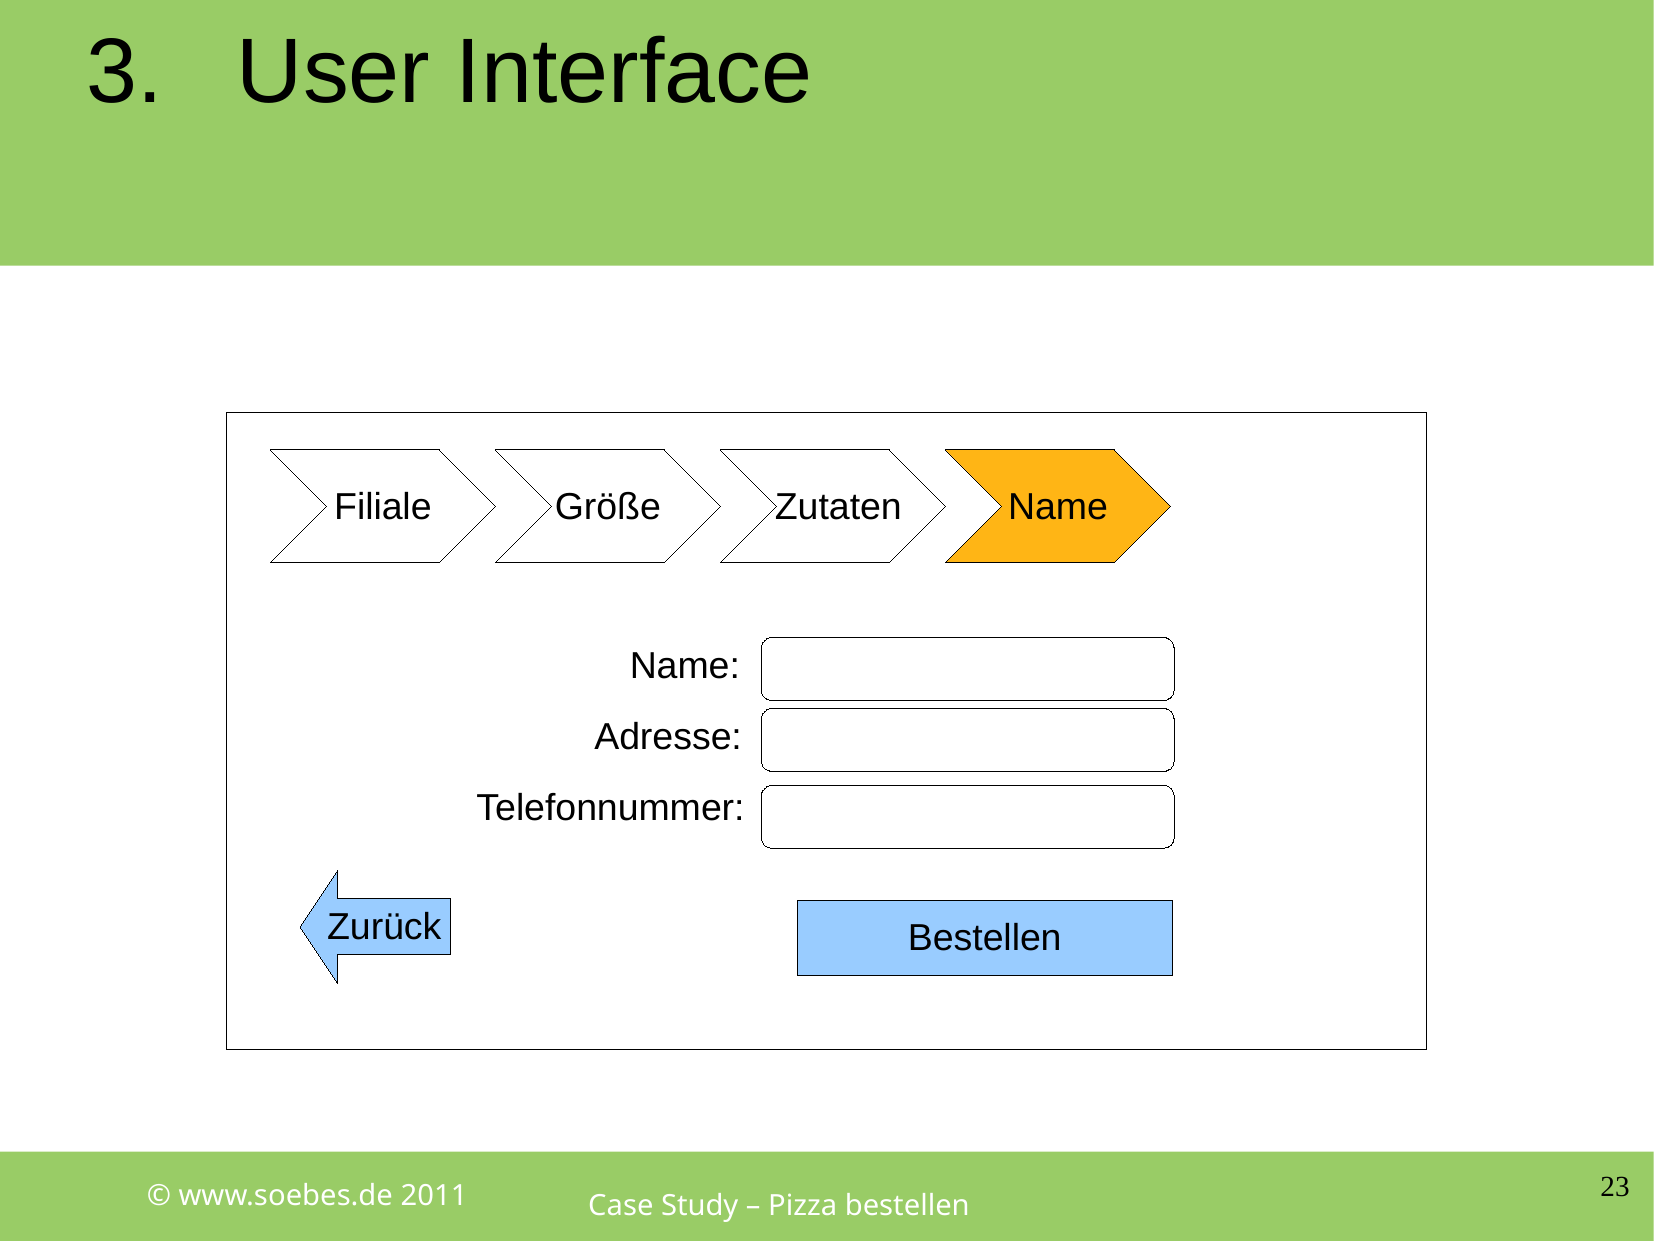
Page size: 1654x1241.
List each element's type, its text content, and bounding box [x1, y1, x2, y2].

text_box Adresse: [579, 708, 768, 766]
text_box Zurück [300, 870, 451, 984]
list [37, 272, 1613, 1091]
text_box Telefonnummer: [461, 779, 762, 837]
text_box Filiale [270, 449, 496, 563]
title 3. User Interface [86, 17, 1576, 226]
text_box Bestellen [797, 900, 1173, 976]
text_box Zutaten [720, 449, 946, 563]
text_box Größe [495, 449, 721, 563]
text_box Name [945, 449, 1171, 563]
text_box Name: [615, 637, 803, 695]
